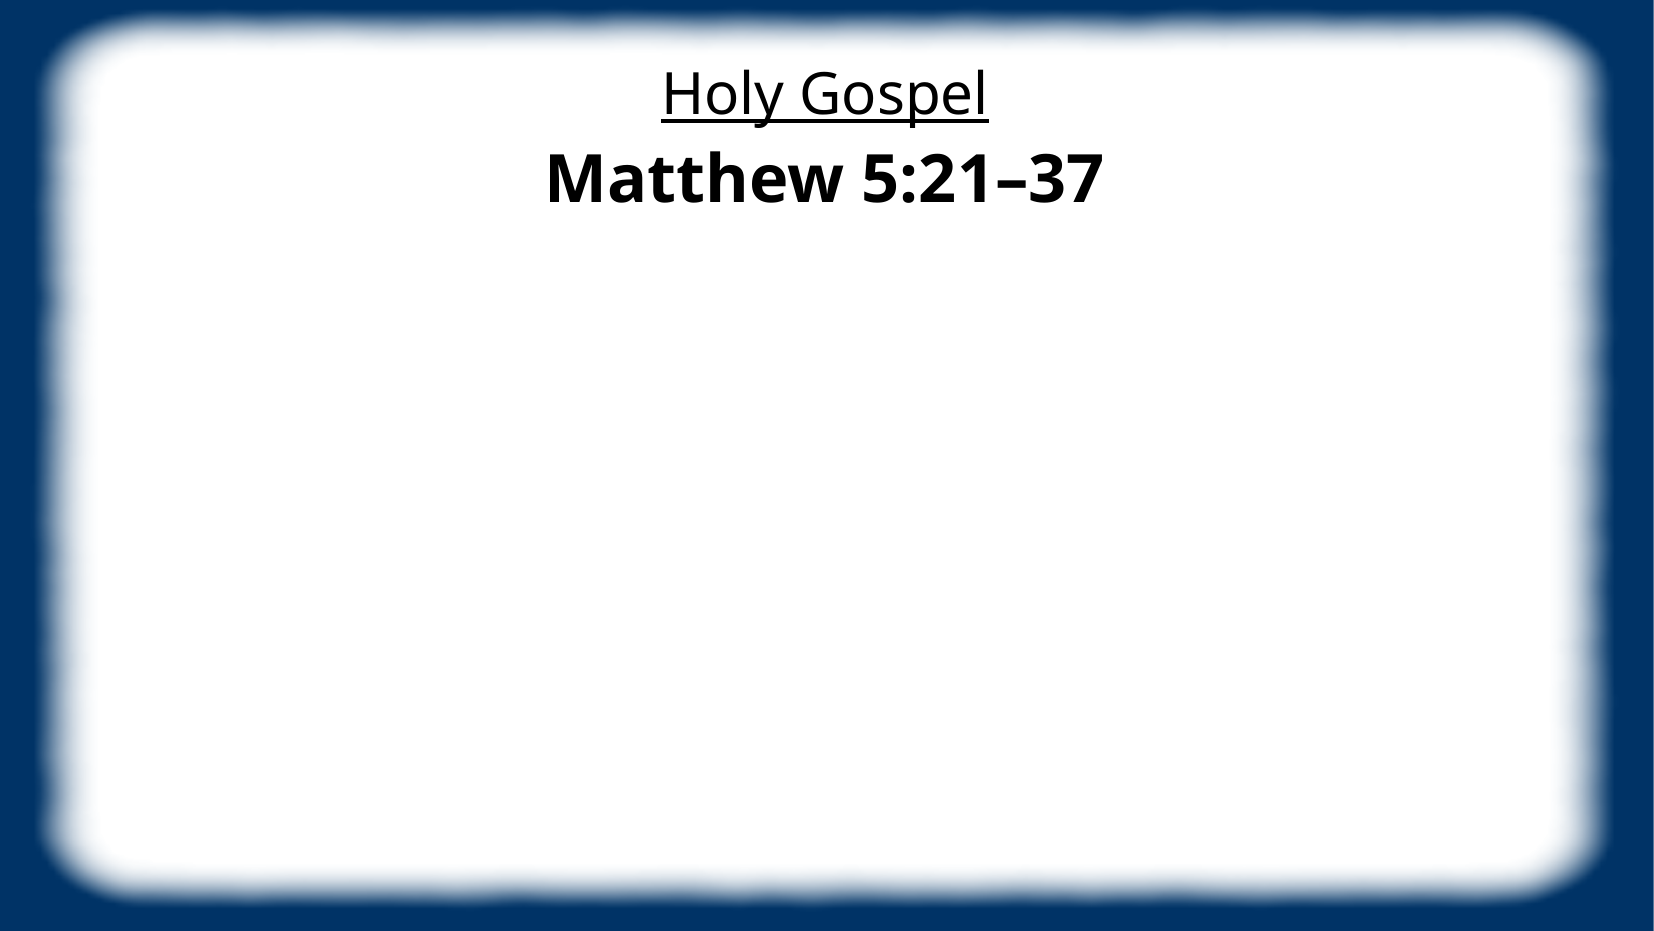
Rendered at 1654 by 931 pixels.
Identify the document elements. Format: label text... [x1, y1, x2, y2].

text_box Holy Gospel Matthew 5:21–37 [90, 45, 1561, 226]
picture [0, 0, 1654, 931]
